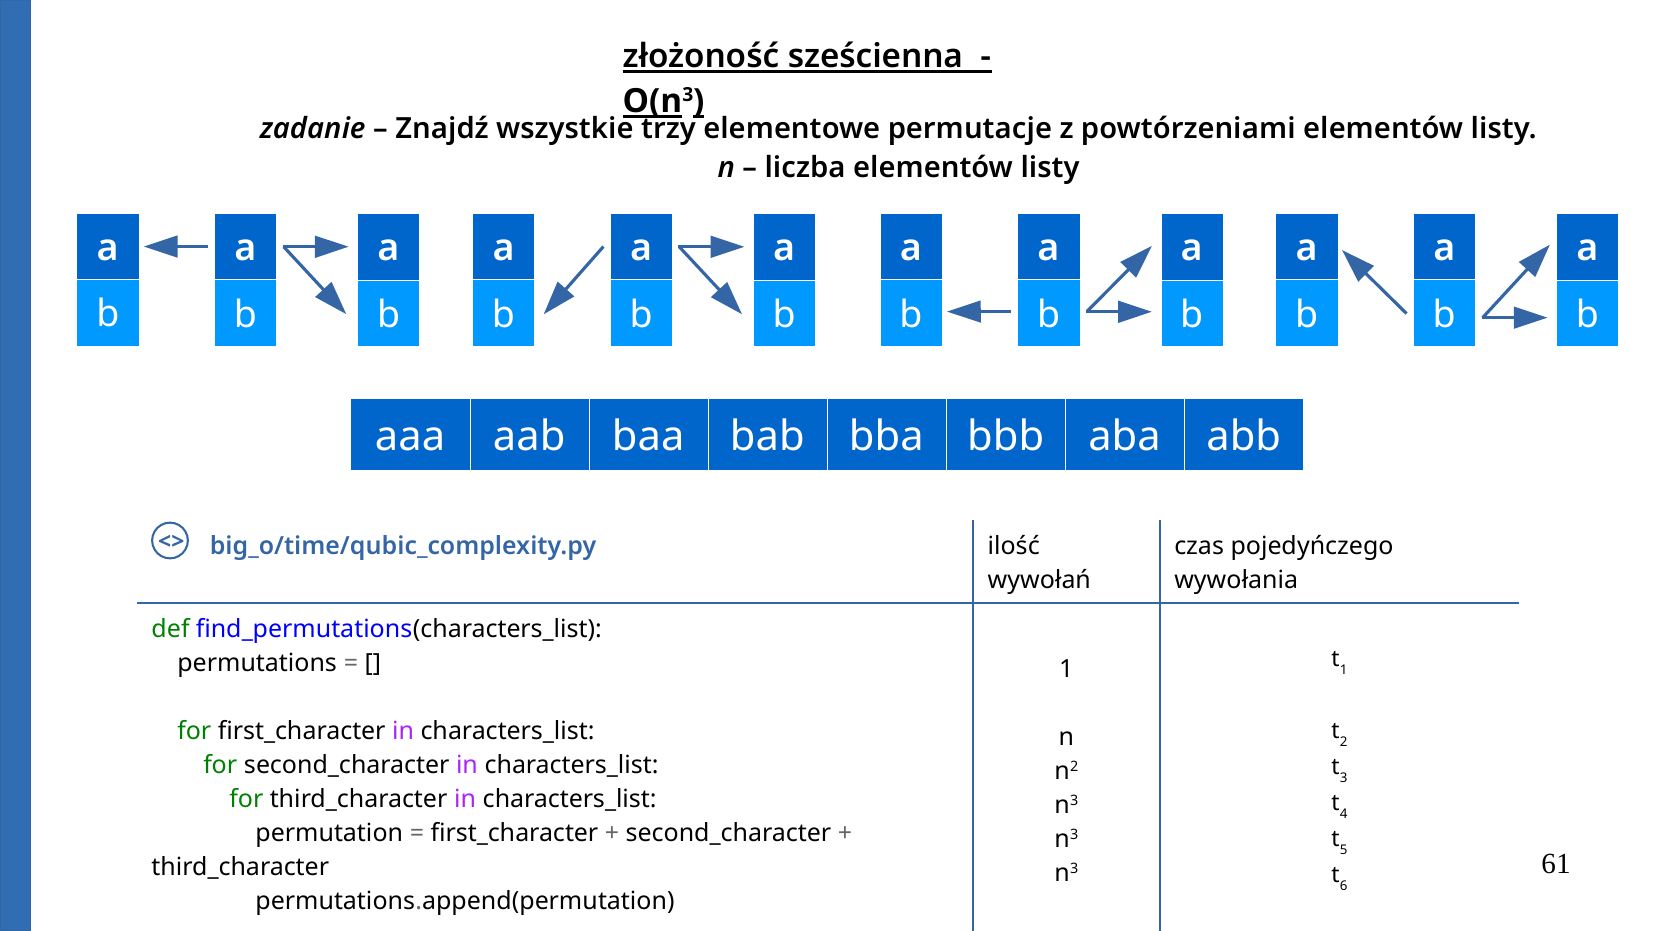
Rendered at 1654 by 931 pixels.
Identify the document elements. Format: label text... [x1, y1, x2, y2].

table_header a [358, 214, 419, 280]
table_cell b [1414, 280, 1475, 346]
text_box [0, 0, 31, 931]
table_cell b [611, 280, 672, 346]
text_box złożoność sześcienna - O(n3) [607, 24, 1046, 82]
table_cell b [1162, 281, 1223, 346]
table_cell b [881, 280, 942, 346]
table_header a [1162, 214, 1223, 280]
table_header baa [590, 399, 708, 470]
table_header a [1414, 214, 1475, 279]
table_header a [881, 214, 942, 279]
table_header aba [1066, 399, 1184, 470]
table_header a [611, 214, 672, 279]
table_header ilość wywołań [974, 520, 1159, 602]
table_header a [473, 214, 534, 279]
table_cell 1 n n2 n3 n3 n3 1 [974, 604, 1159, 931]
table_header aab [471, 399, 589, 470]
table_header a [1557, 214, 1618, 280]
table_header bbb [947, 399, 1065, 470]
table_cell b [473, 280, 534, 346]
table_cell b [77, 280, 139, 346]
table_header a [754, 214, 815, 280]
table_cell b [1276, 280, 1338, 346]
table_header a [1018, 214, 1080, 279]
table_header big_o/time/qubic_complexity.py [137, 520, 972, 602]
table_header aaa [351, 399, 470, 470]
table_header abb [1185, 399, 1303, 470]
table_cell b [1018, 280, 1080, 346]
table_cell b [754, 281, 815, 346]
text_box <> [143, 517, 200, 564]
table_header a [77, 214, 139, 279]
table_cell def find_permutations(characters_list): permutations = [] for first_character in characters_list: for second_character in characters_list: for third_character in characters_list: permutation = first_character + second_character + third_character permutations.append(permutation) return permutations [137, 604, 972, 931]
table_cell t1 t2 t3 t4 t5 t6 t7 [1161, 604, 1519, 931]
table_header a [1276, 214, 1338, 279]
table_header czas pojedyńczego wywołania [1161, 520, 1519, 602]
table_header bab [709, 399, 827, 470]
table_cell b [358, 281, 419, 346]
table_header a [215, 214, 276, 279]
text_box zadanie – Znajdź wszystkie trzy elementowe permutacje z powtórzeniami elementów listy. n – liczba elementów listy [244, 99, 1409, 188]
table_header bba [828, 399, 946, 470]
table_cell b [215, 280, 276, 346]
table_cell b [1557, 281, 1618, 346]
